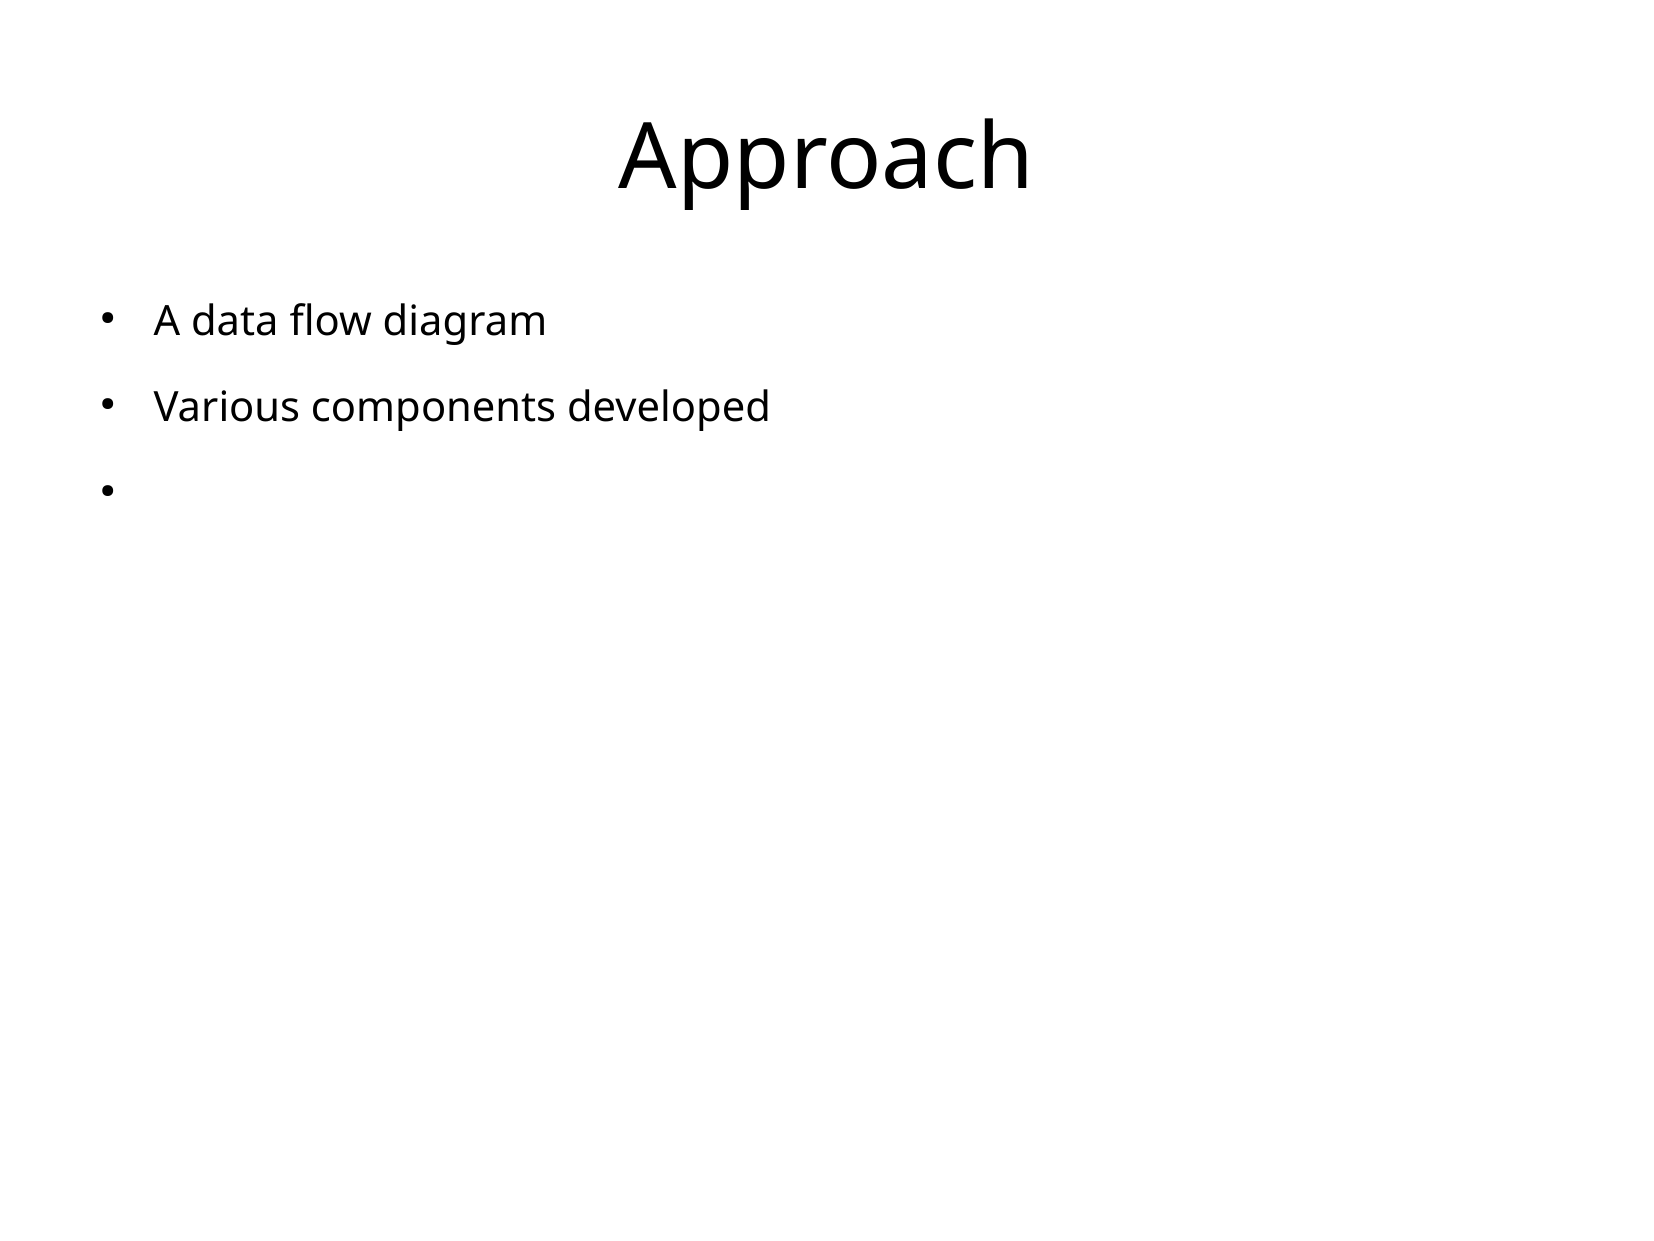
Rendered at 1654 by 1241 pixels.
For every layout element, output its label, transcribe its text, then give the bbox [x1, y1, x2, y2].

title Approach [82, 49, 1571, 257]
list A data flow diagram Various components developed [82, 290, 1571, 1010]
